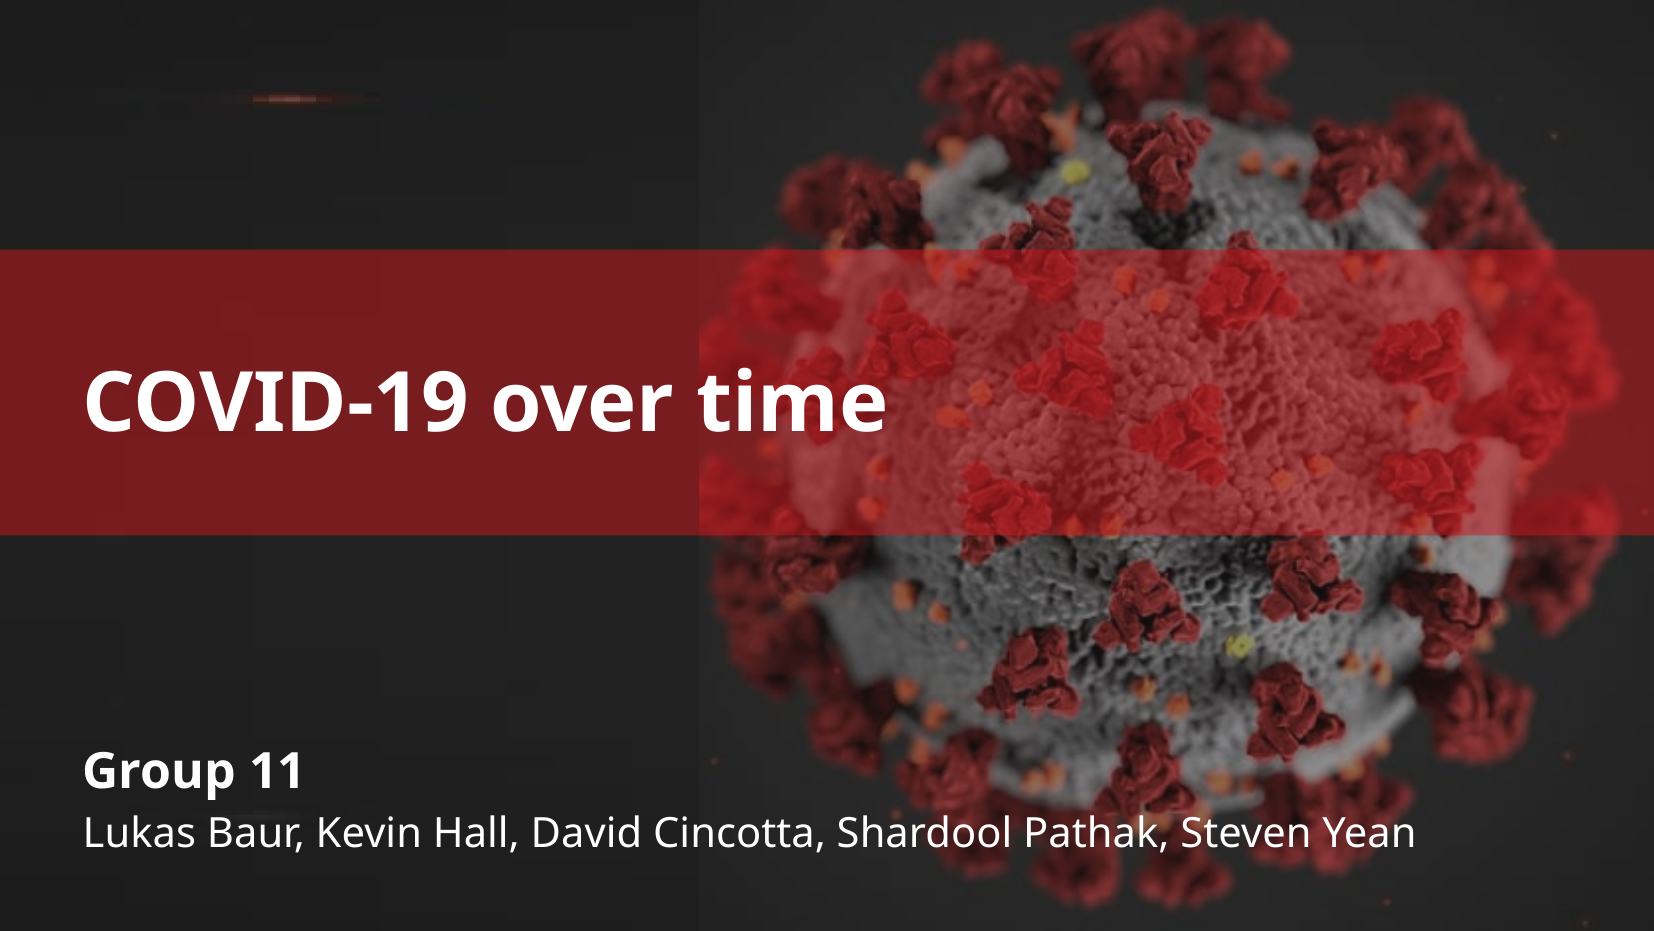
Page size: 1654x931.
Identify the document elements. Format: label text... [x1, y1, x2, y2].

text_box Group 11 Lukas Baur, Kevin Hall, David Cincotta, Shardool Pathak, Steven Yean [82, 612, 1654, 931]
text_box COVID-19 over time [82, 186, 1654, 612]
text_box [0, 0, 1654, 931]
